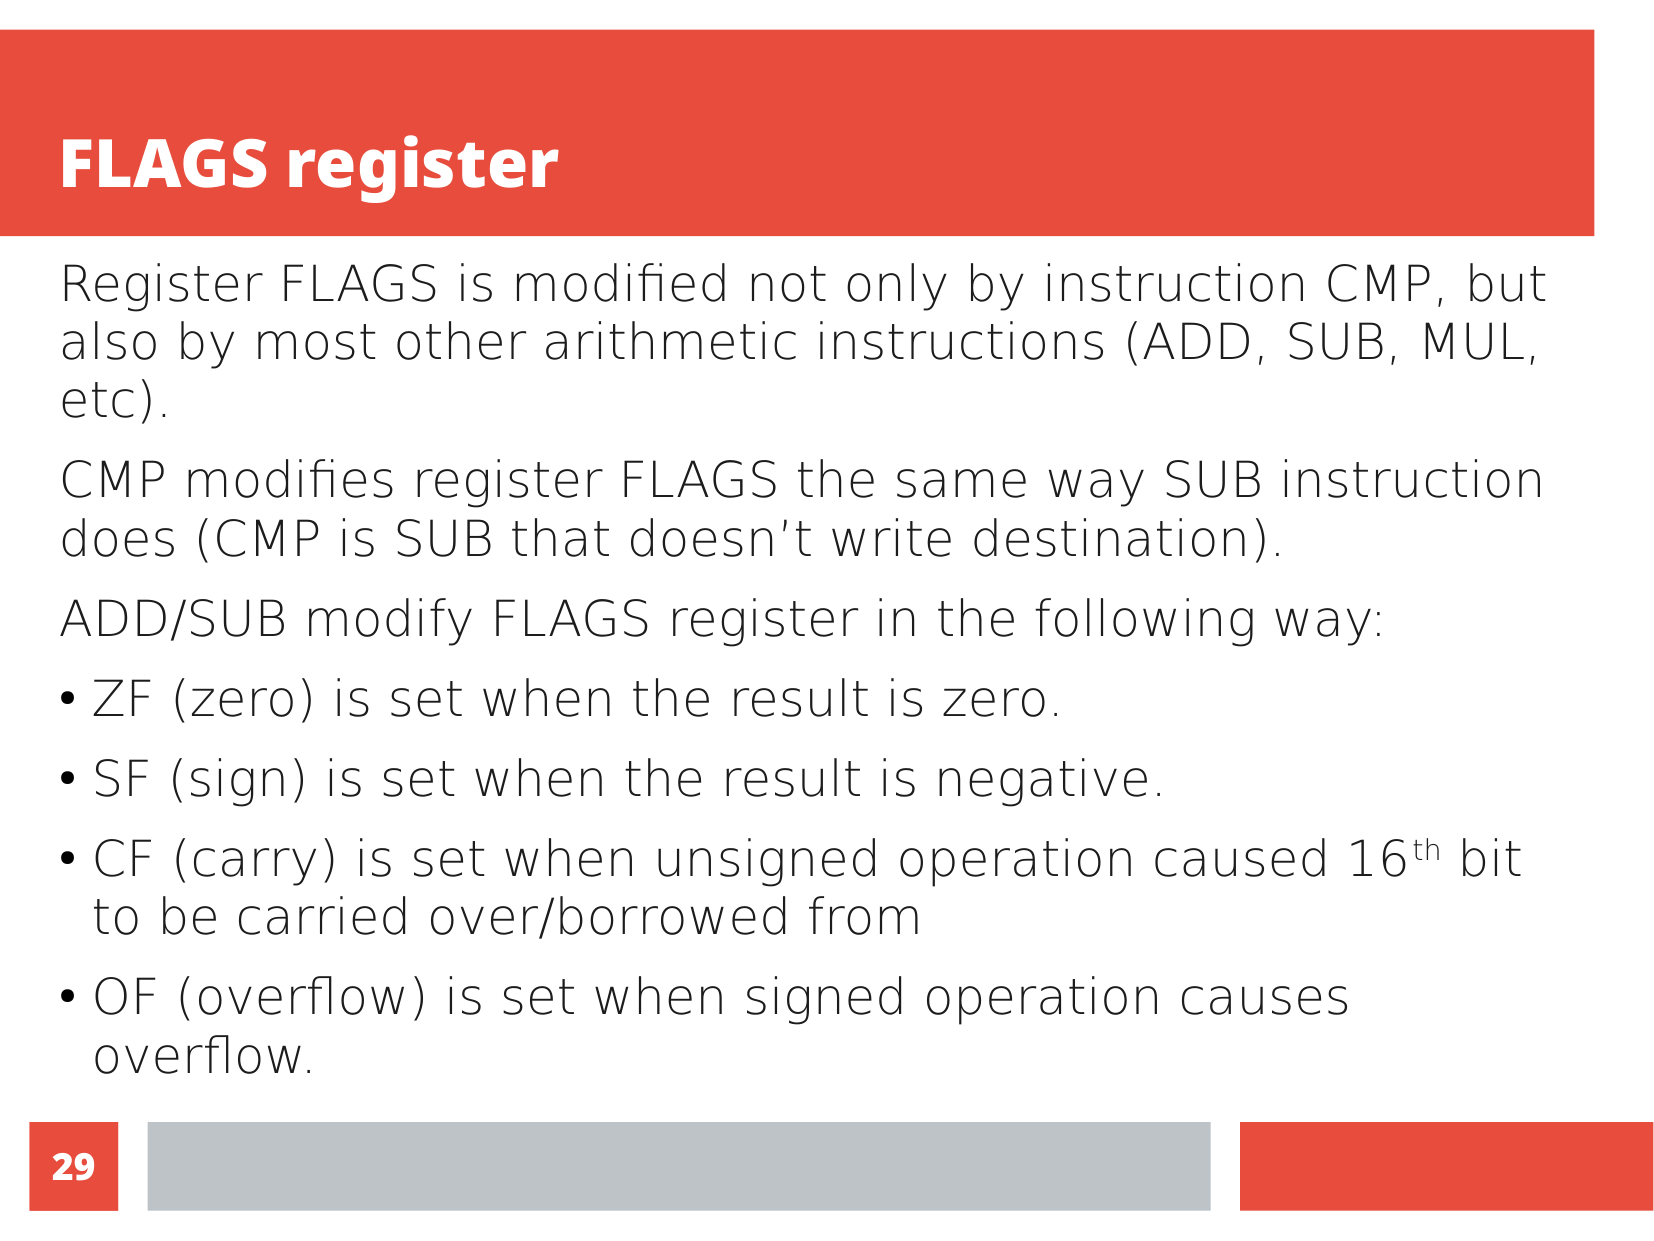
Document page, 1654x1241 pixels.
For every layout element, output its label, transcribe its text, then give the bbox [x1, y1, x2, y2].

list Register FLAGS is modified not only by instruction CMP, but also by most other arithmetic instructions (ADD, SUB, MUL, etc). CMP modifies register FLAGS the same way SUB instruction does (CMP is SUB that doesn’t write destination). ADD/SUB modify FLAGS register in the following way: ZF (zero) is set when the result is zero. SF (sign) is set when the result is negative. CF (carry) is set when unsigned operation caused 16th bit to be carried over/borrowed from OF (overflow) is set when signed operation causes overflow. [59, 255, 1565, 1093]
title FLAGS register [59, 59, 1595, 207]
